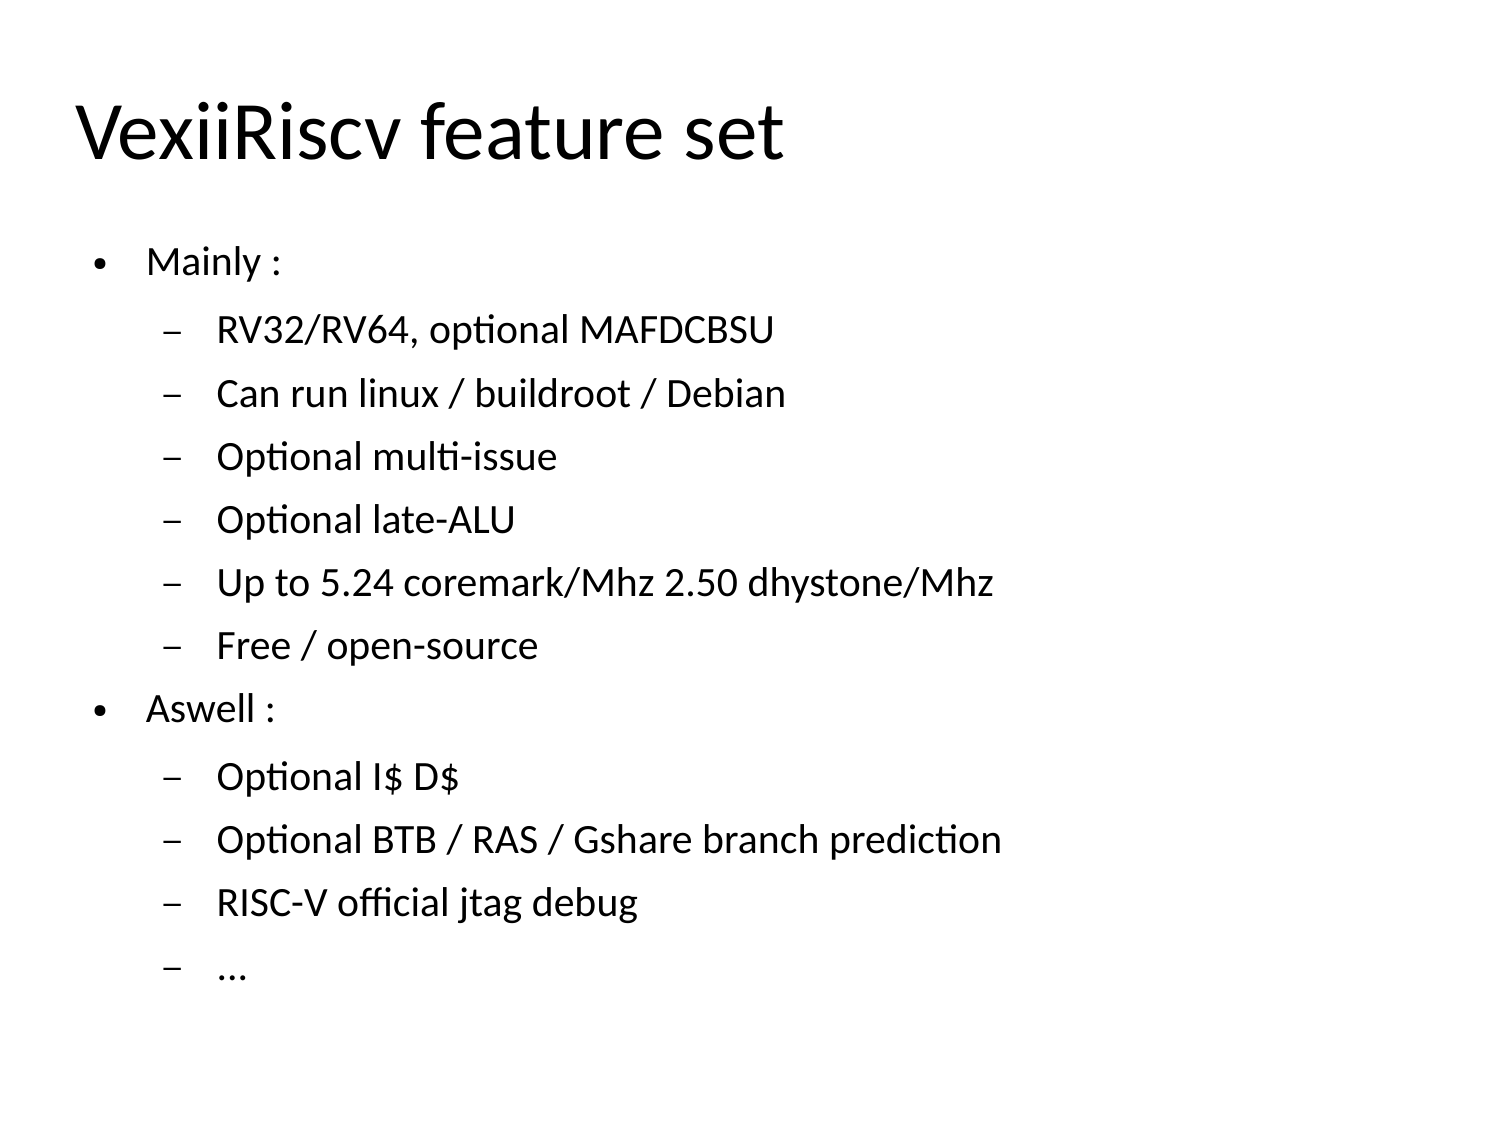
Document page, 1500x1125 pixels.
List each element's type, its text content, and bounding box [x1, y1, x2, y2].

list Mainly : RV32/RV64, optional MAFDCBSU Can run linux / buildroot / Debian Optional multi-issue Optional late-ALU Up to 5.24 coremark/Mhz 2.50 dhystone/Mhz Free / open-source Aswell : Optional I$ D$ Optional BTB / RAS / Gshare branch prediction RISC-V official jtag debug ... [75, 174, 1500, 1125]
title VexiiRiscv feature set [74, 44, 1425, 233]
